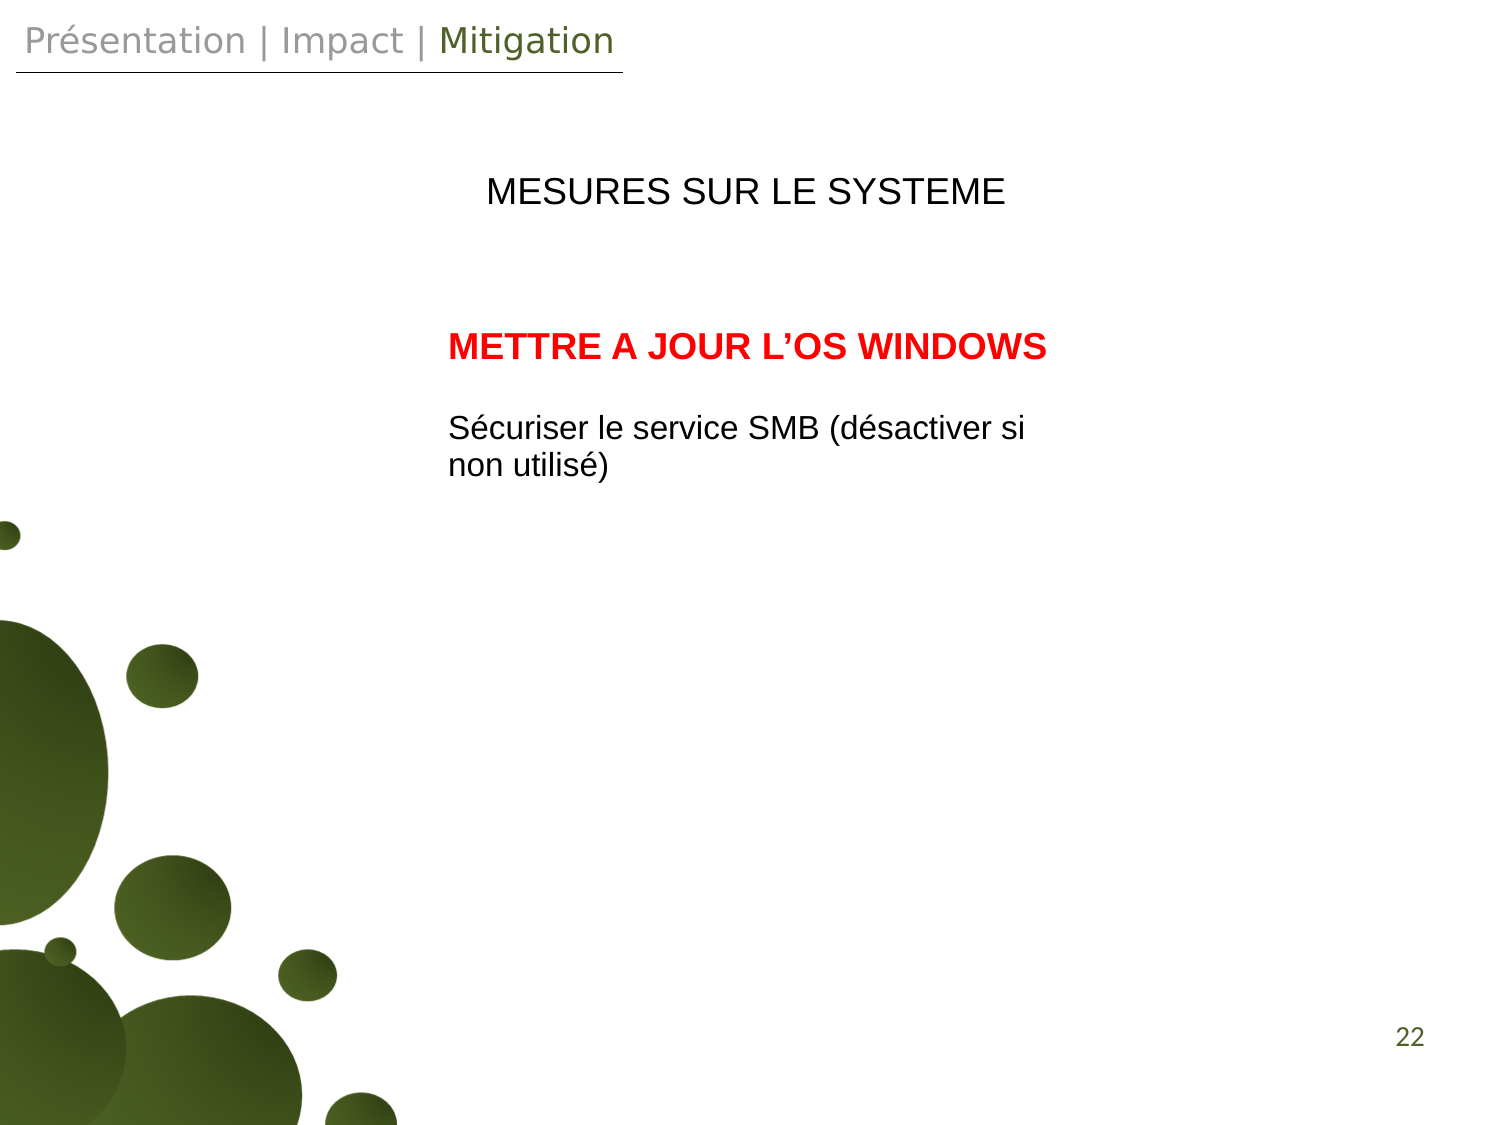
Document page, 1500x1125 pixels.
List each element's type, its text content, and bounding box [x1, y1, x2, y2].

text_box METTRE A JOUR L’OS WINDOWS Sécuriser le service SMB (désactiver si non utilisé) [433, 318, 1067, 492]
text_box MESURES SUR LE SYSTEME [471, 163, 1029, 221]
picture [0, 520, 398, 1125]
text_box Présentation | Impact | Mitigation [9, 13, 656, 73]
